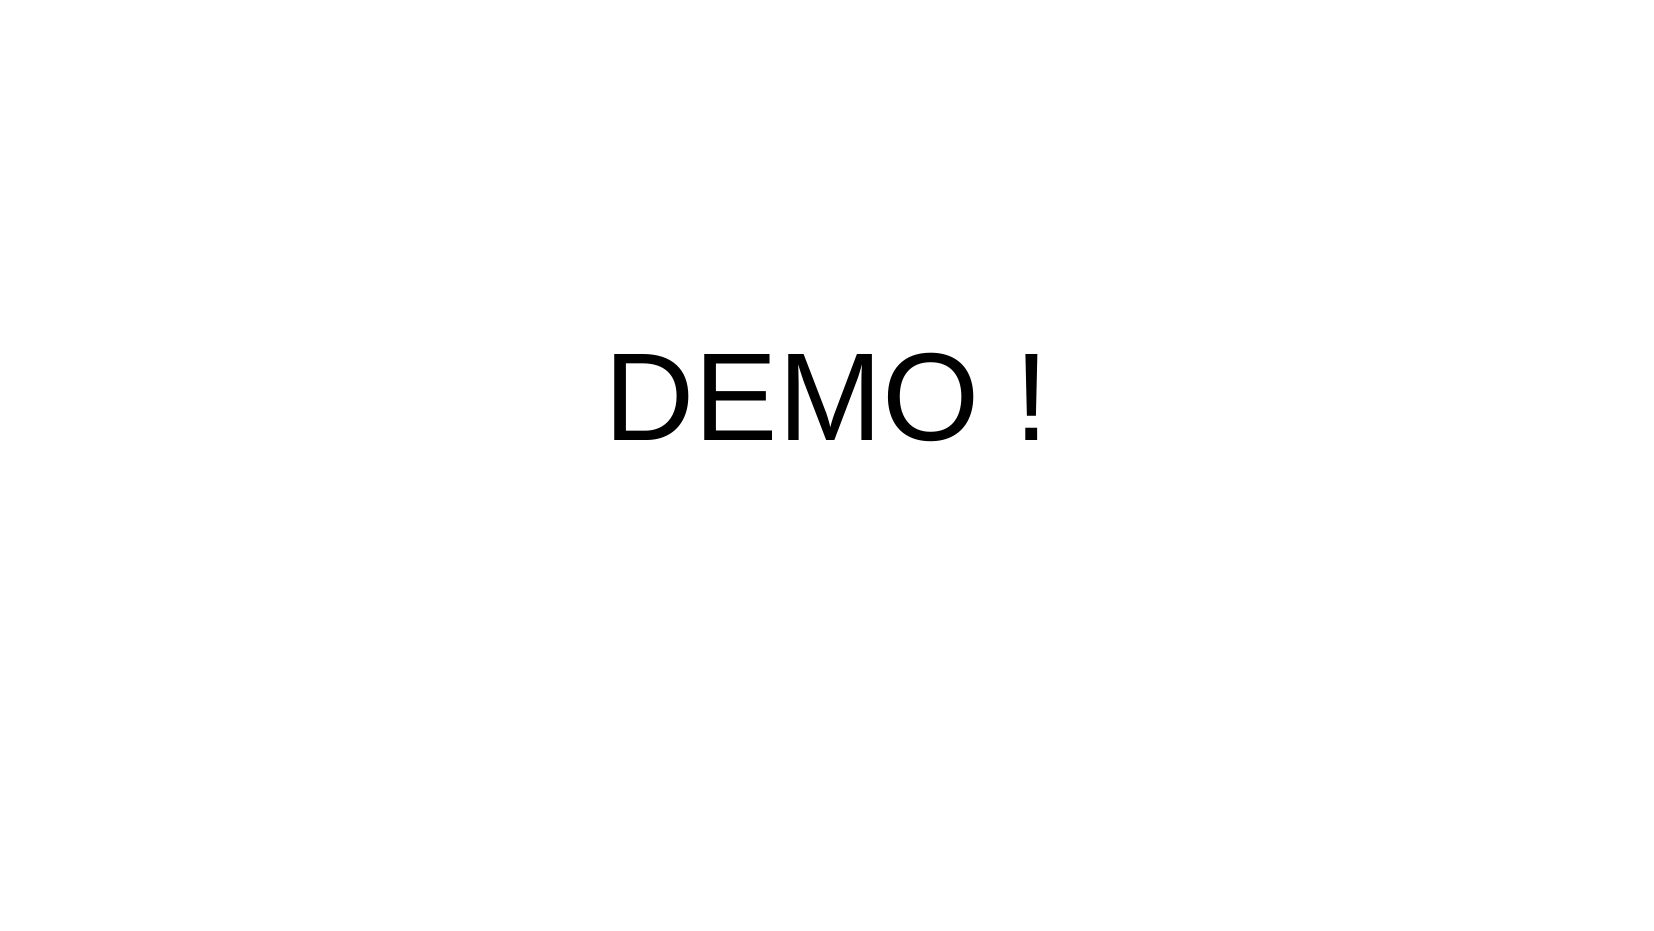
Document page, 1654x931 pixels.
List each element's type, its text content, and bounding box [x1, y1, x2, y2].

subtitle DEMO ! [82, 37, 1571, 757]
